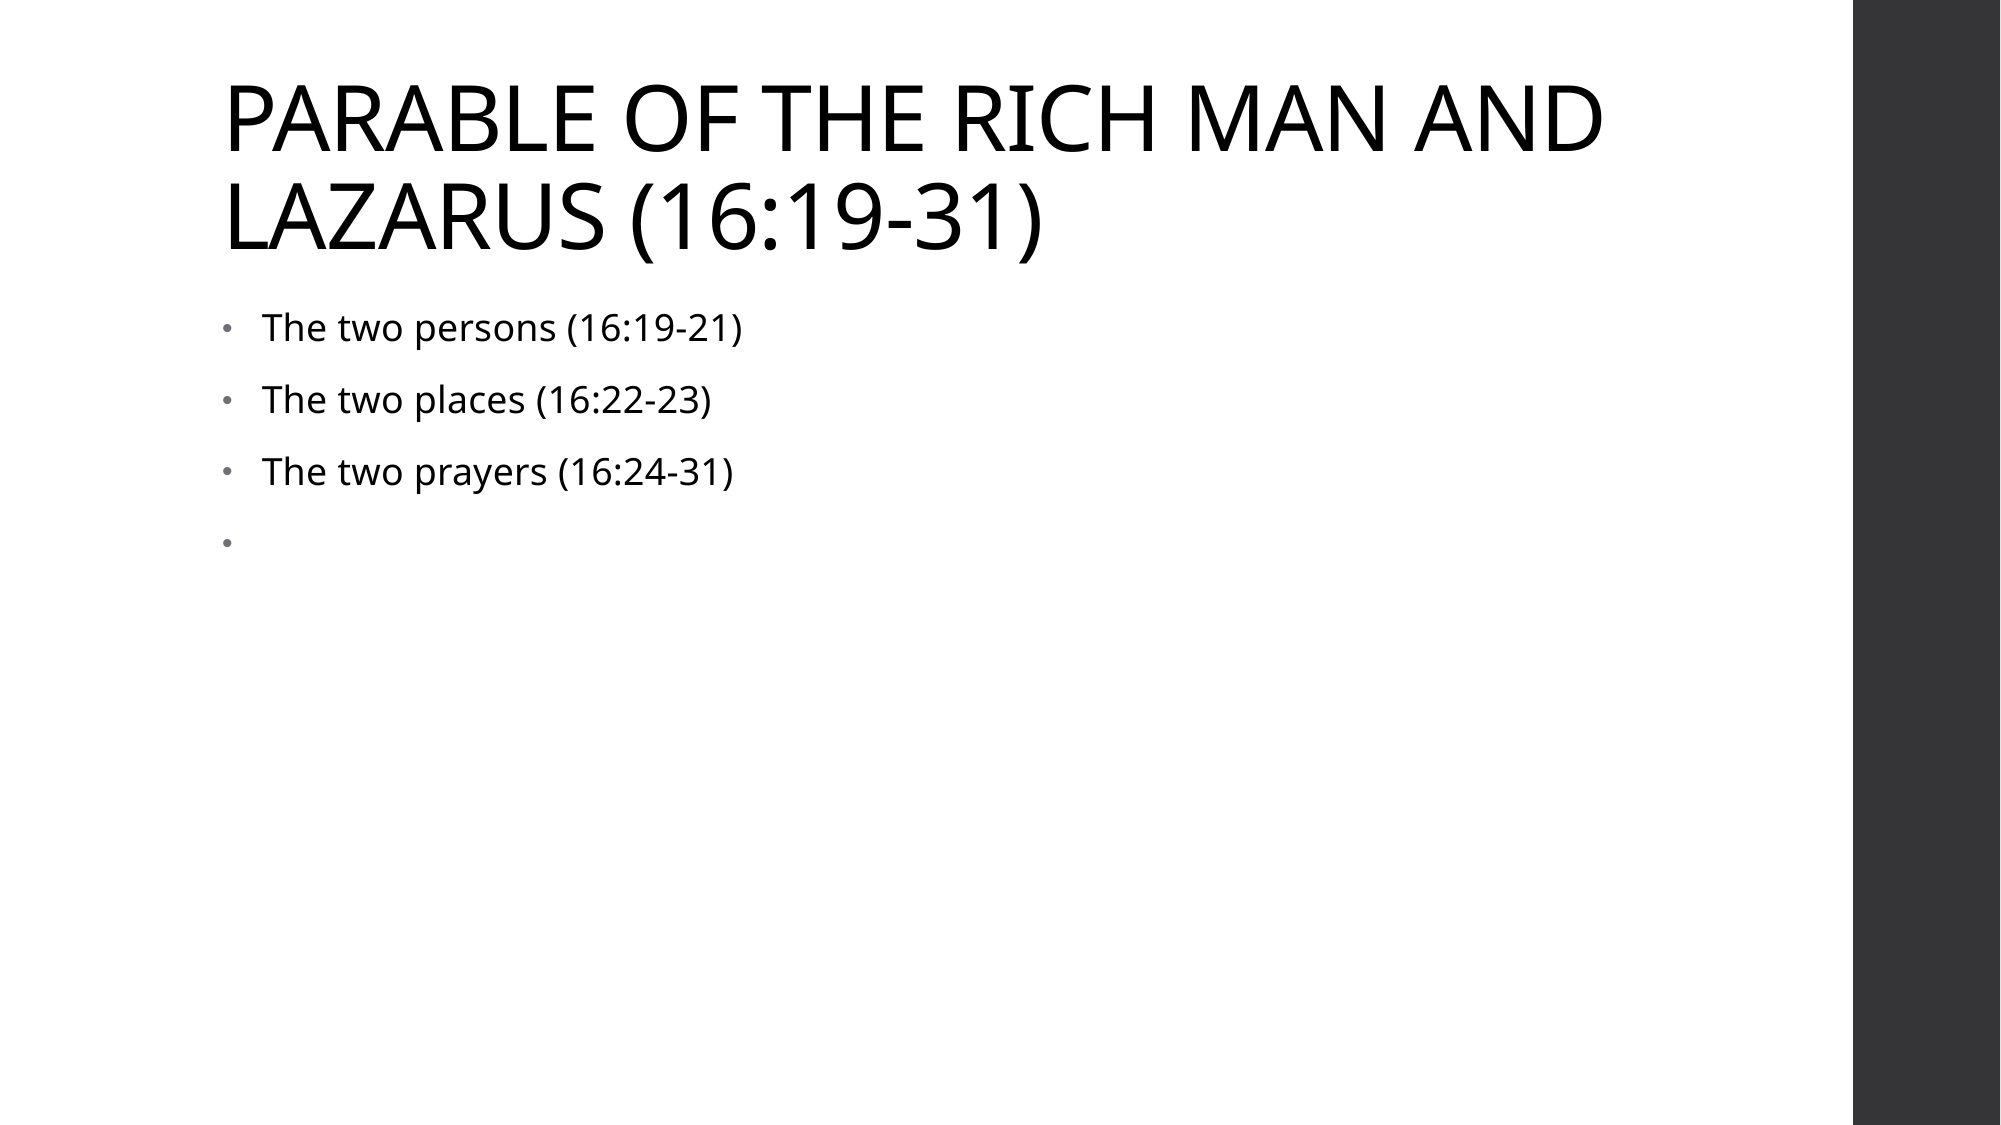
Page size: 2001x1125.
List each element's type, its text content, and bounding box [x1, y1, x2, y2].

list The two persons (16:19-21) The two places (16:22-23) The two prayers (16:24-31) [206, 299, 1617, 1014]
title PARABLE OF THE RICH MAN AND LAZARUS (16:19-31) [206, 60, 1797, 278]
